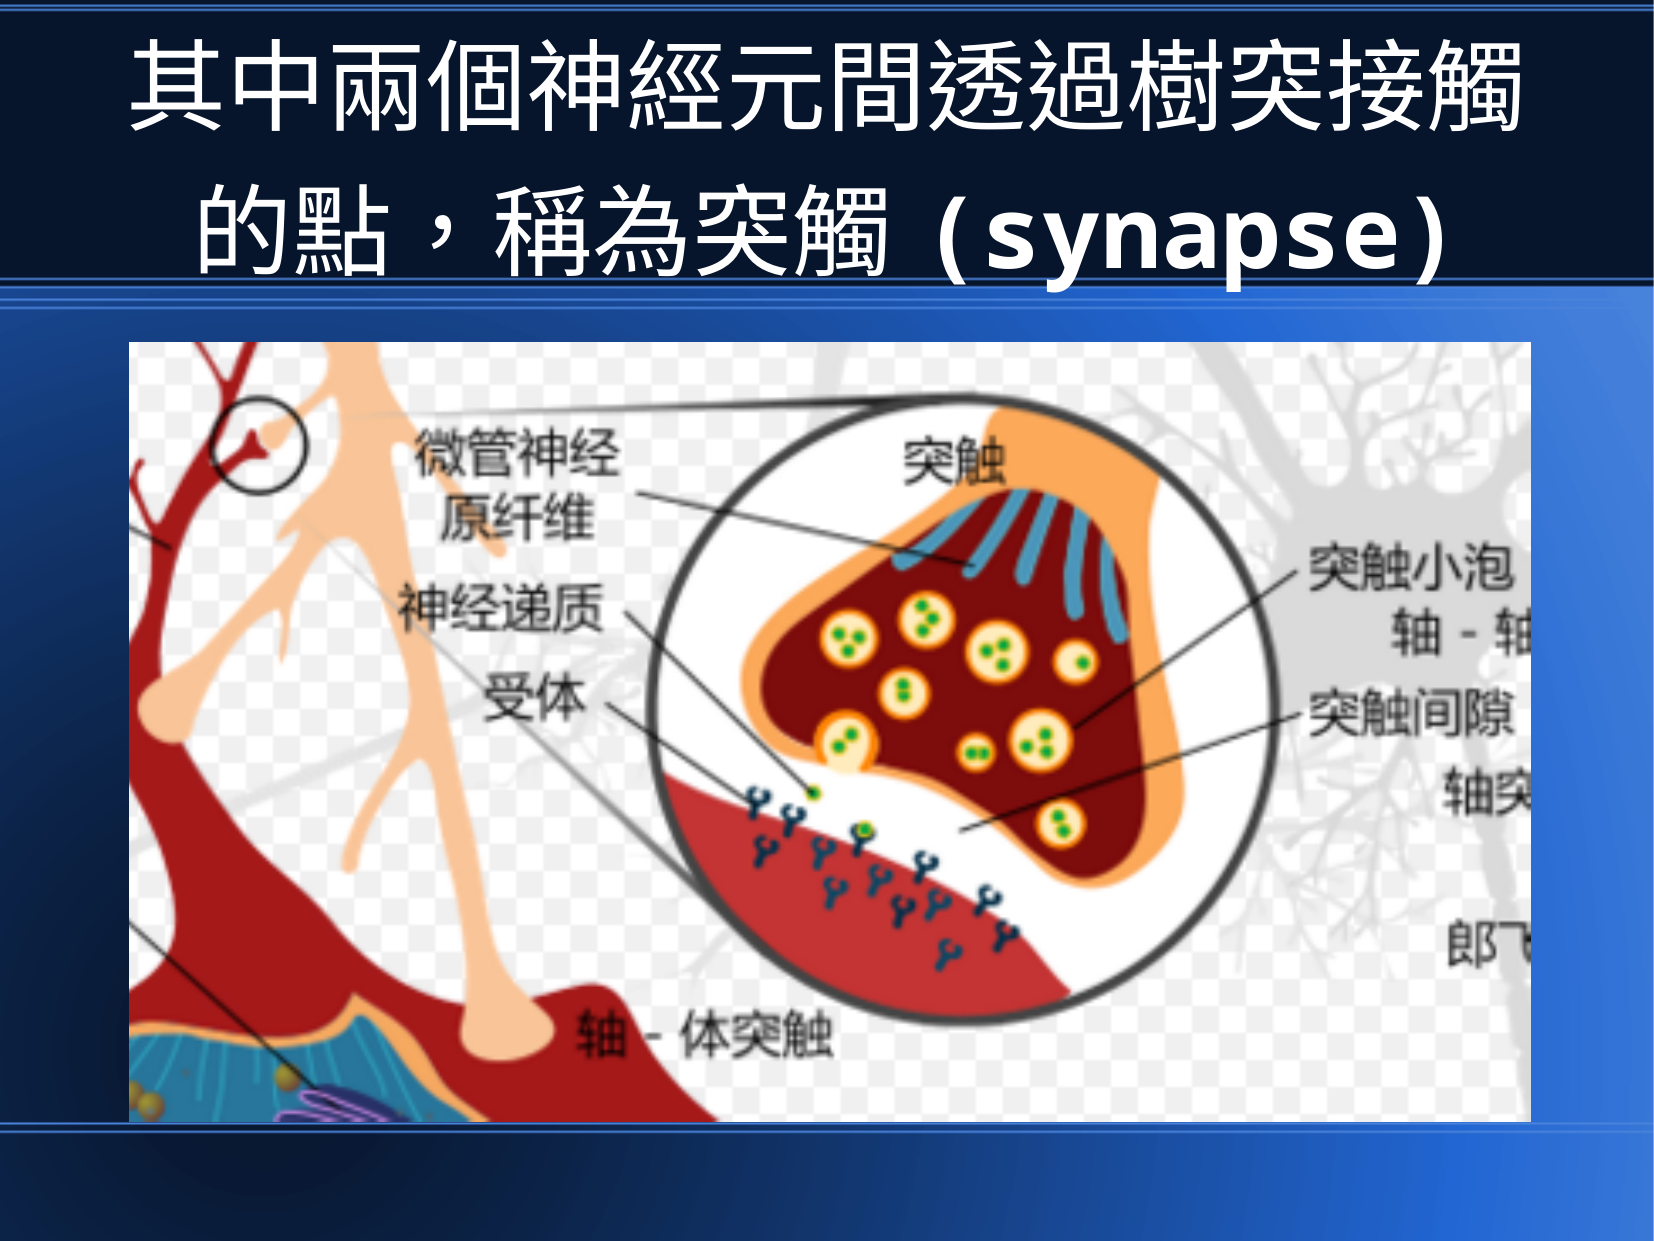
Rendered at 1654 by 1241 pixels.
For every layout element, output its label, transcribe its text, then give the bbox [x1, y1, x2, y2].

picture [0, 0, 1654, 1241]
title 其中兩個神經元間透過樹突接觸的點，稱為突觸(synapse) [82, 32, 1571, 274]
